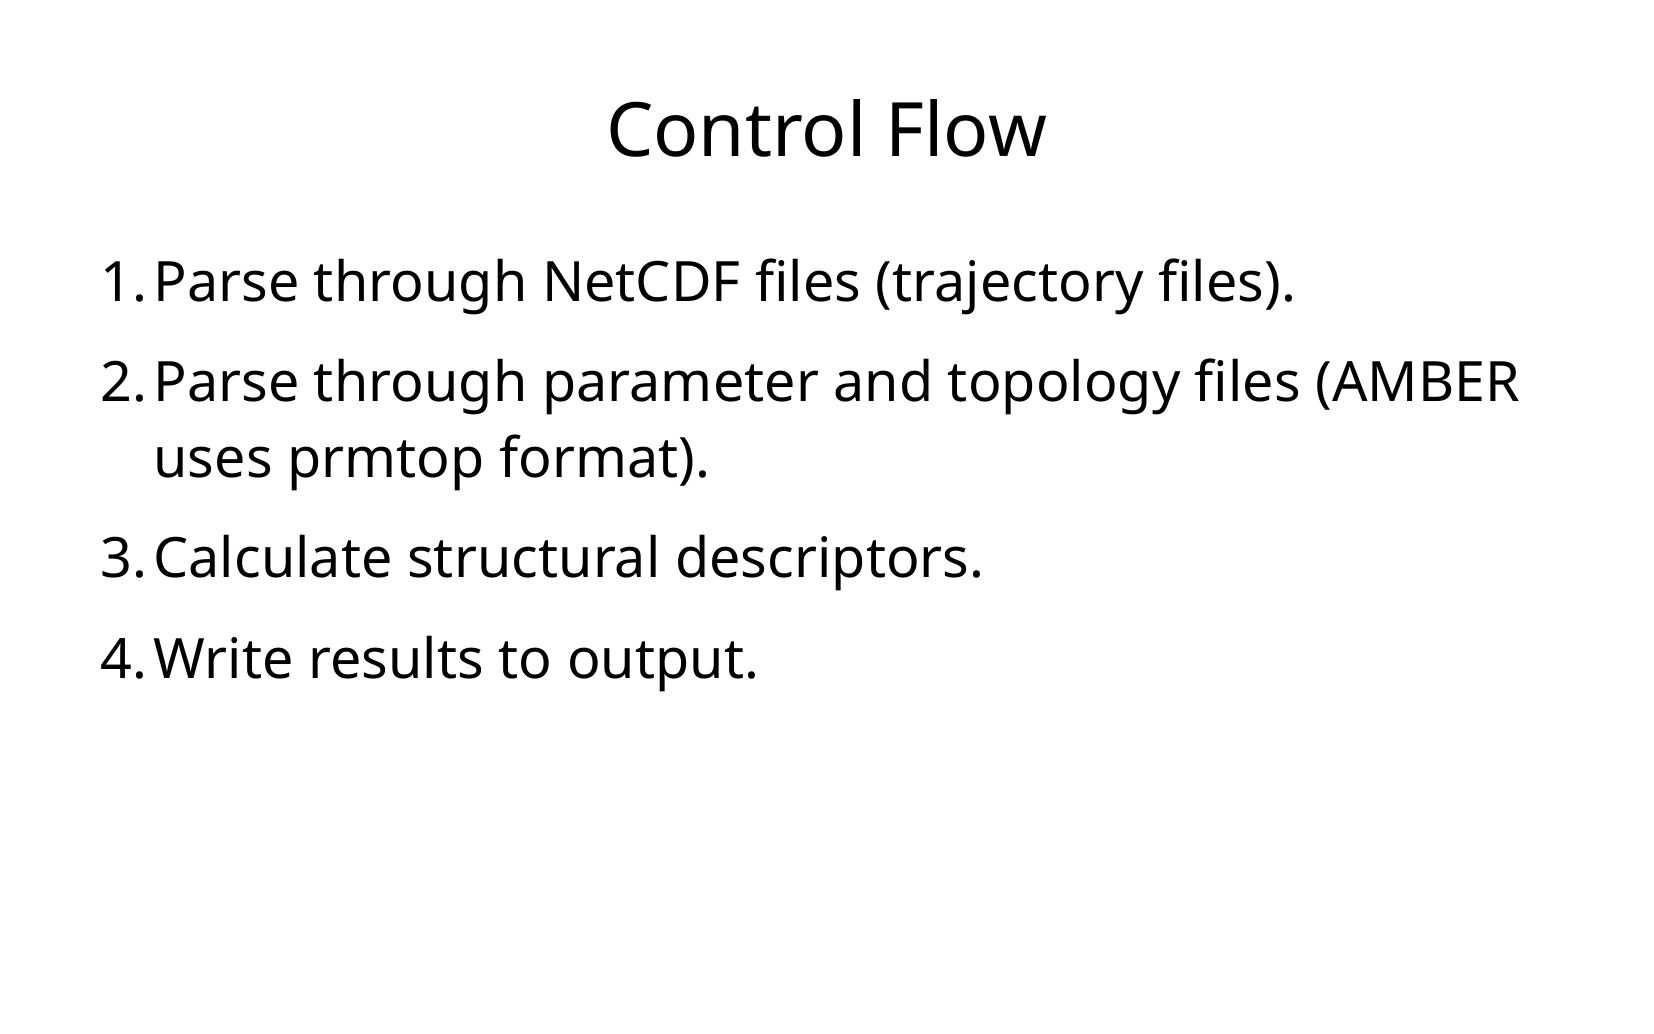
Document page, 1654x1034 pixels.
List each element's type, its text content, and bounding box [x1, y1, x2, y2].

title Control Flow [82, 41, 1571, 214]
list Parse through NetCDF files (trajectory files). Parse through parameter and topology files (AMBER uses prmtop format). Calculate structural descriptors. Write results to output. [82, 241, 1571, 842]
